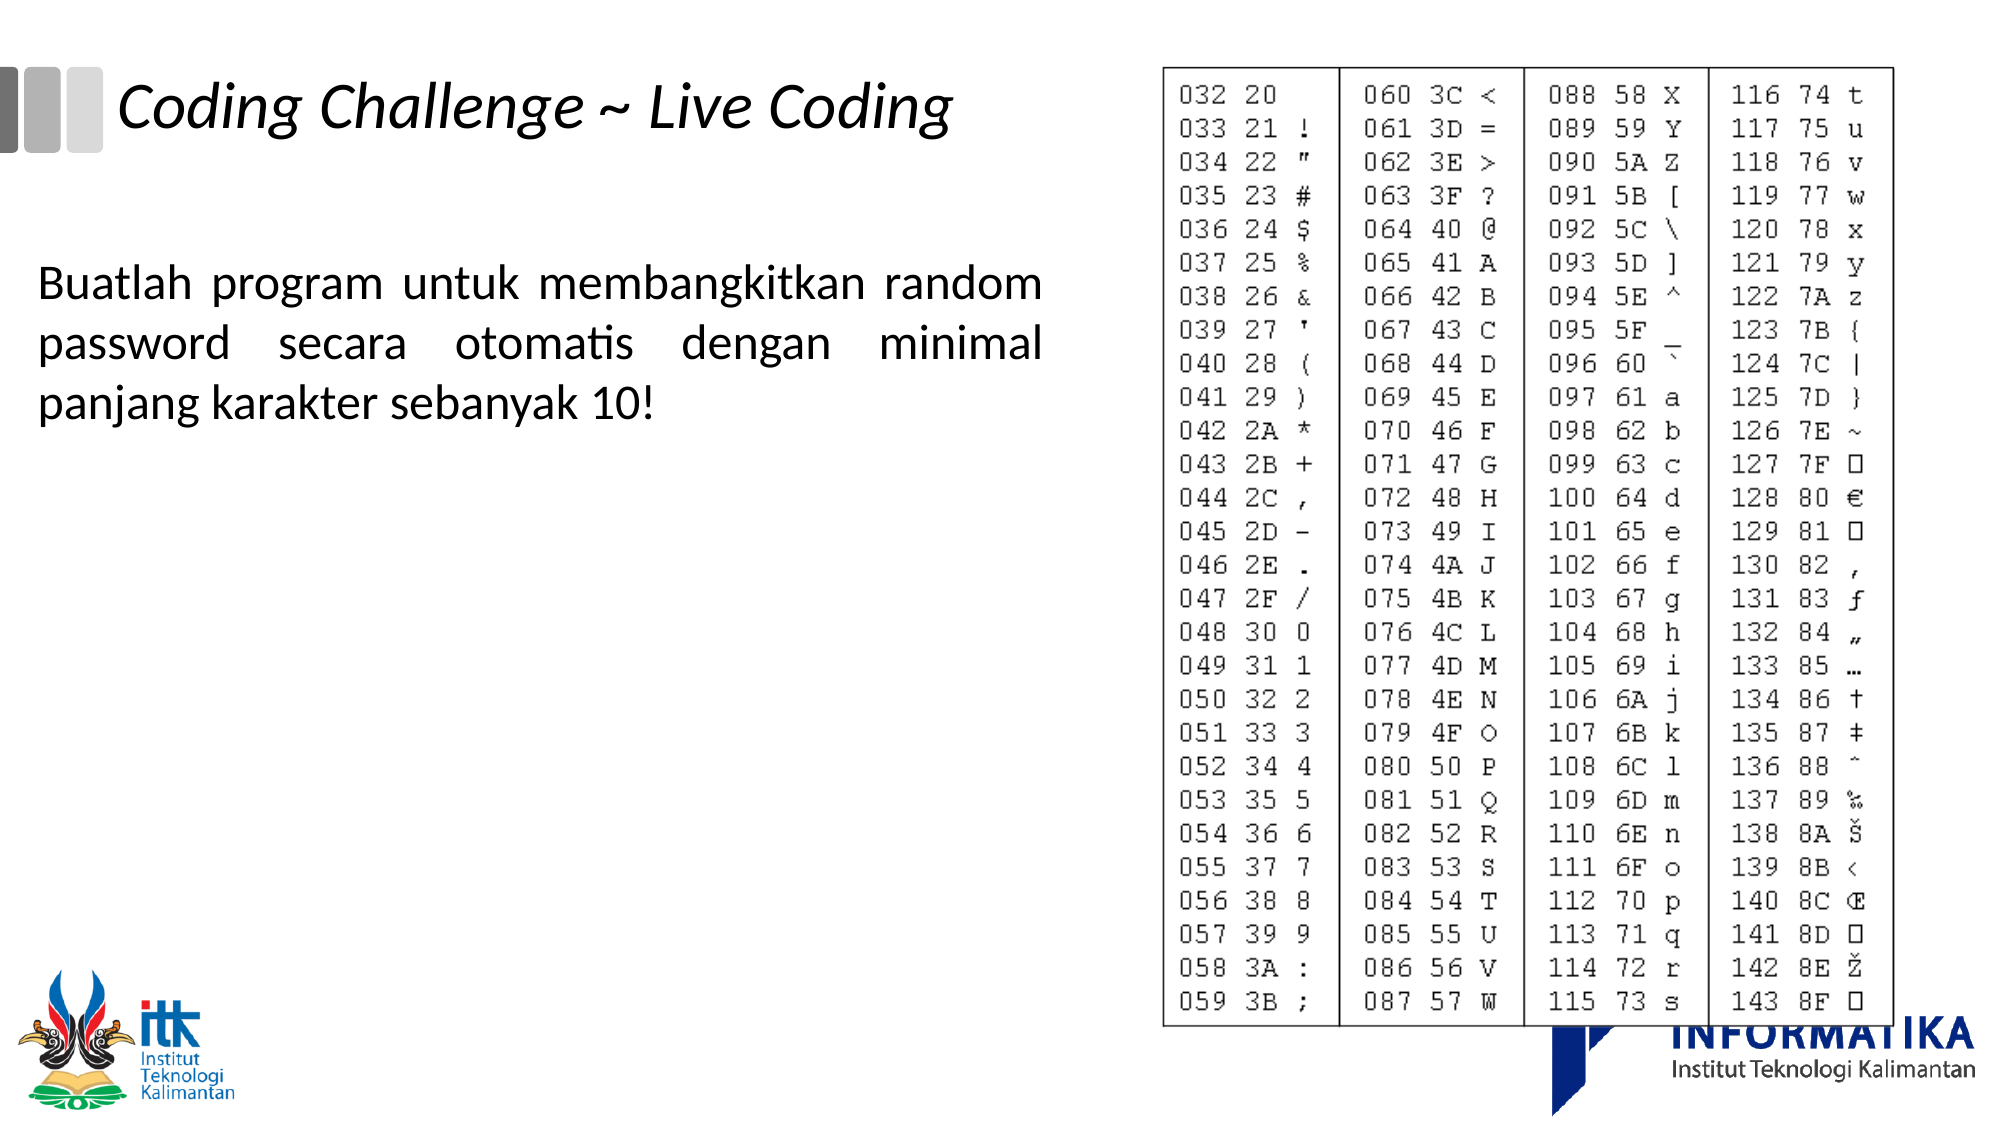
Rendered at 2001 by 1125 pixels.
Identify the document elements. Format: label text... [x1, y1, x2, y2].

picture [0, 935, 253, 1125]
title Coding Challenge ~ Live Coding [97, 50, 1823, 160]
picture [1151, 57, 1976, 1118]
text_box Buatlah program untuk membangkitkan random password secara otomatis dengan minimal panjang karakter sebanyak 10! [22, 242, 1059, 438]
